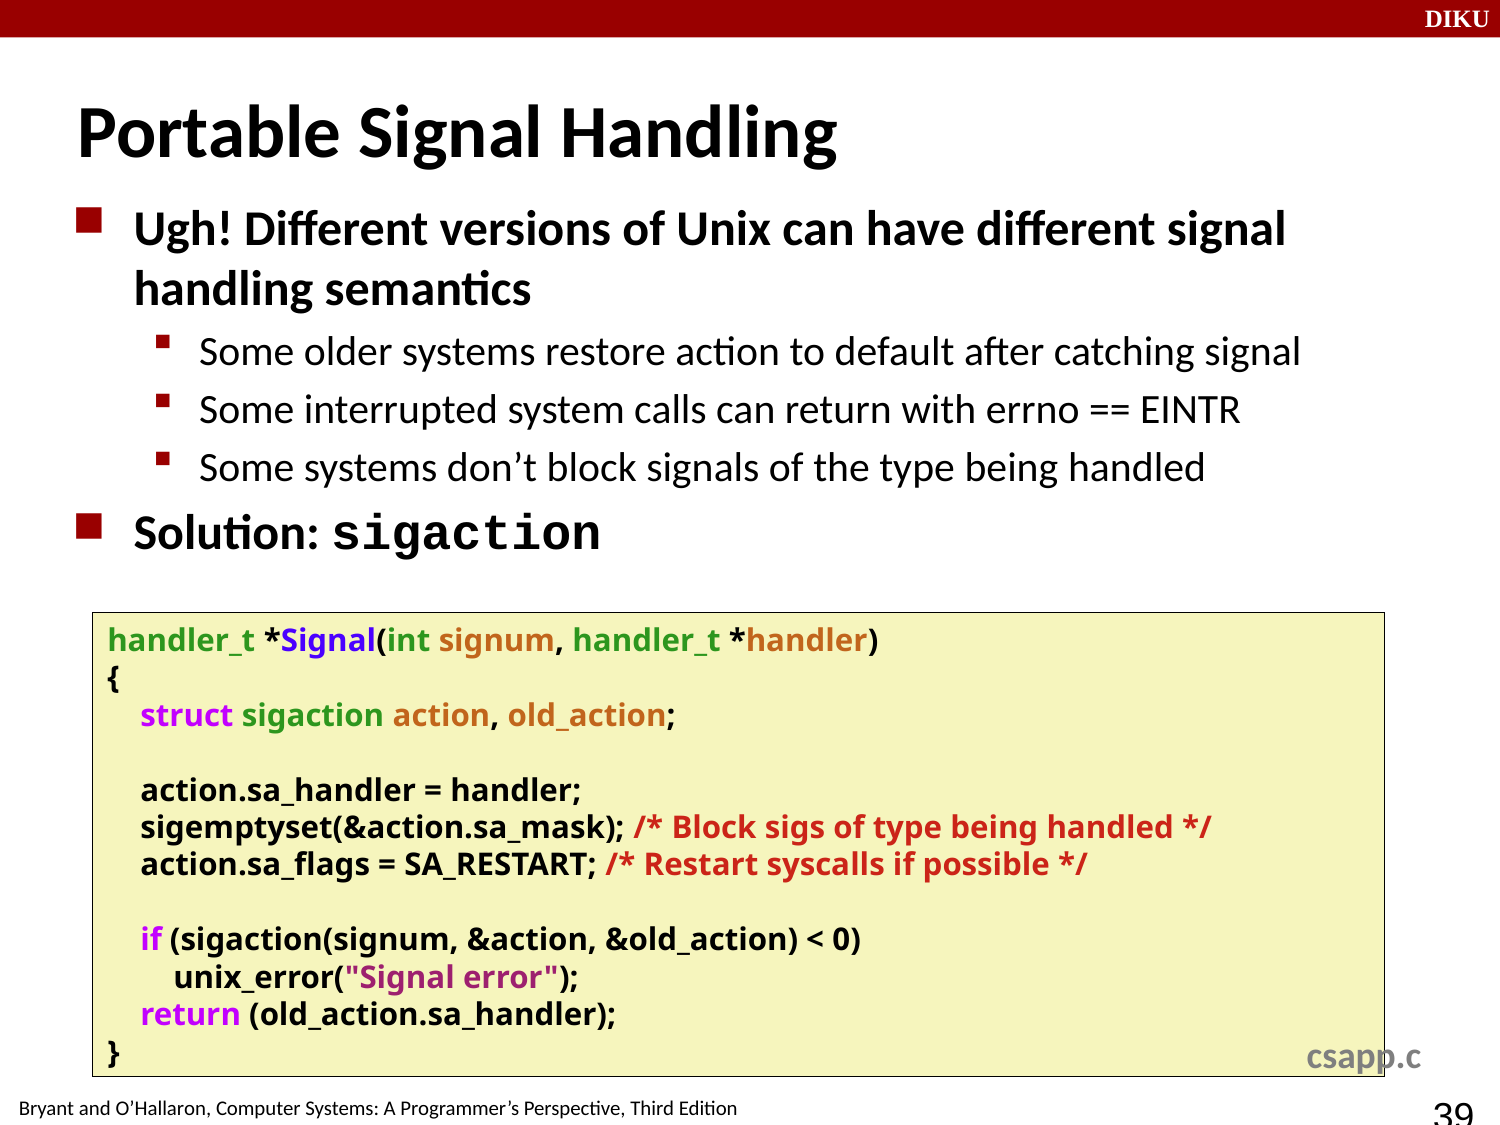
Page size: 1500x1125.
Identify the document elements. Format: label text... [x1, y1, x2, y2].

text_box csapp.c [1291, 1023, 1437, 1084]
text_box Ugh! Different versions of Unix can have different signal handling semantics Some older systems restore action to default after catching signal Some interrupted system calls can return with errno == EINTR Some systems don’t block signals of the type being handled Solution: sigaction [62, 187, 1425, 538]
text_box Portable Signal Handling [62, 80, 1425, 175]
text_box handler_t *Signal(int signum, handler_t *handler) { struct sigaction action, old_action; action.sa_handler = handler; sigemptyset(&action.sa_mask); /* Block sigs of type being handled */ action.sa_flags = SA_RESTART; /* Restart syscalls if possible */ if (sigaction(signum, &action, &old_action) < 0) unix_error("Signal error"); return (old_action.sa_handler); } [92, 612, 1384, 1077]
